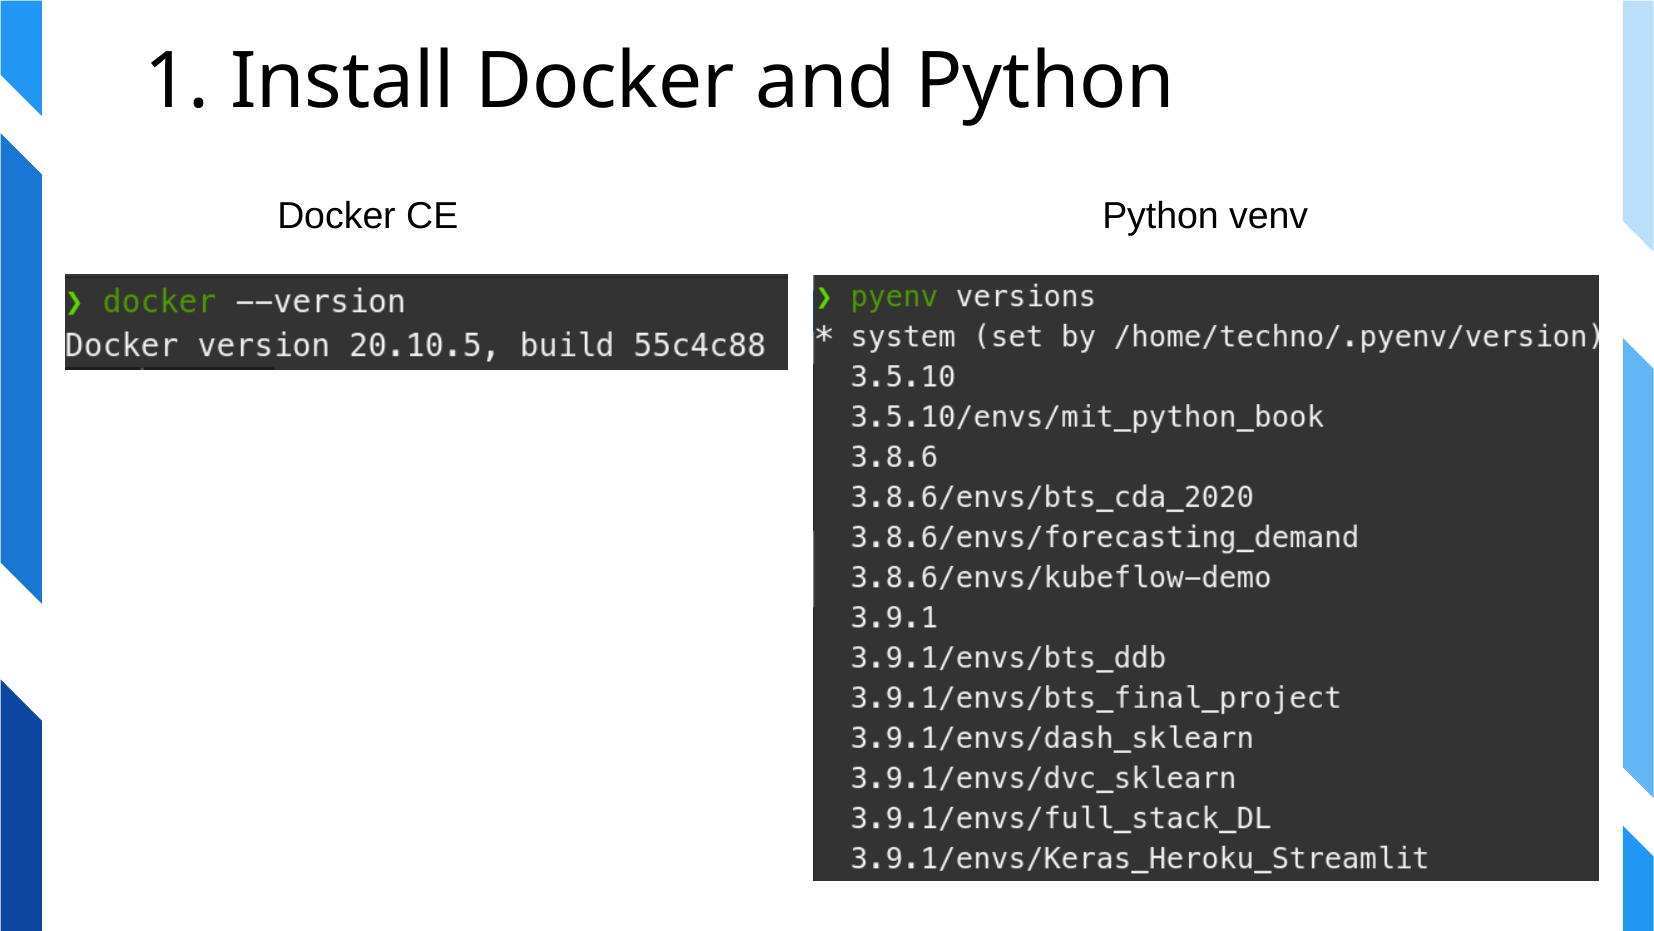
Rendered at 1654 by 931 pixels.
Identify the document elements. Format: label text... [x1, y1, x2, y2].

text_box Docker CE [262, 187, 488, 263]
text_box Python venv [1087, 187, 1388, 287]
picture [65, 274, 788, 370]
picture [813, 275, 1599, 881]
title 1. Install Docker and Python [82, 0, 1238, 169]
